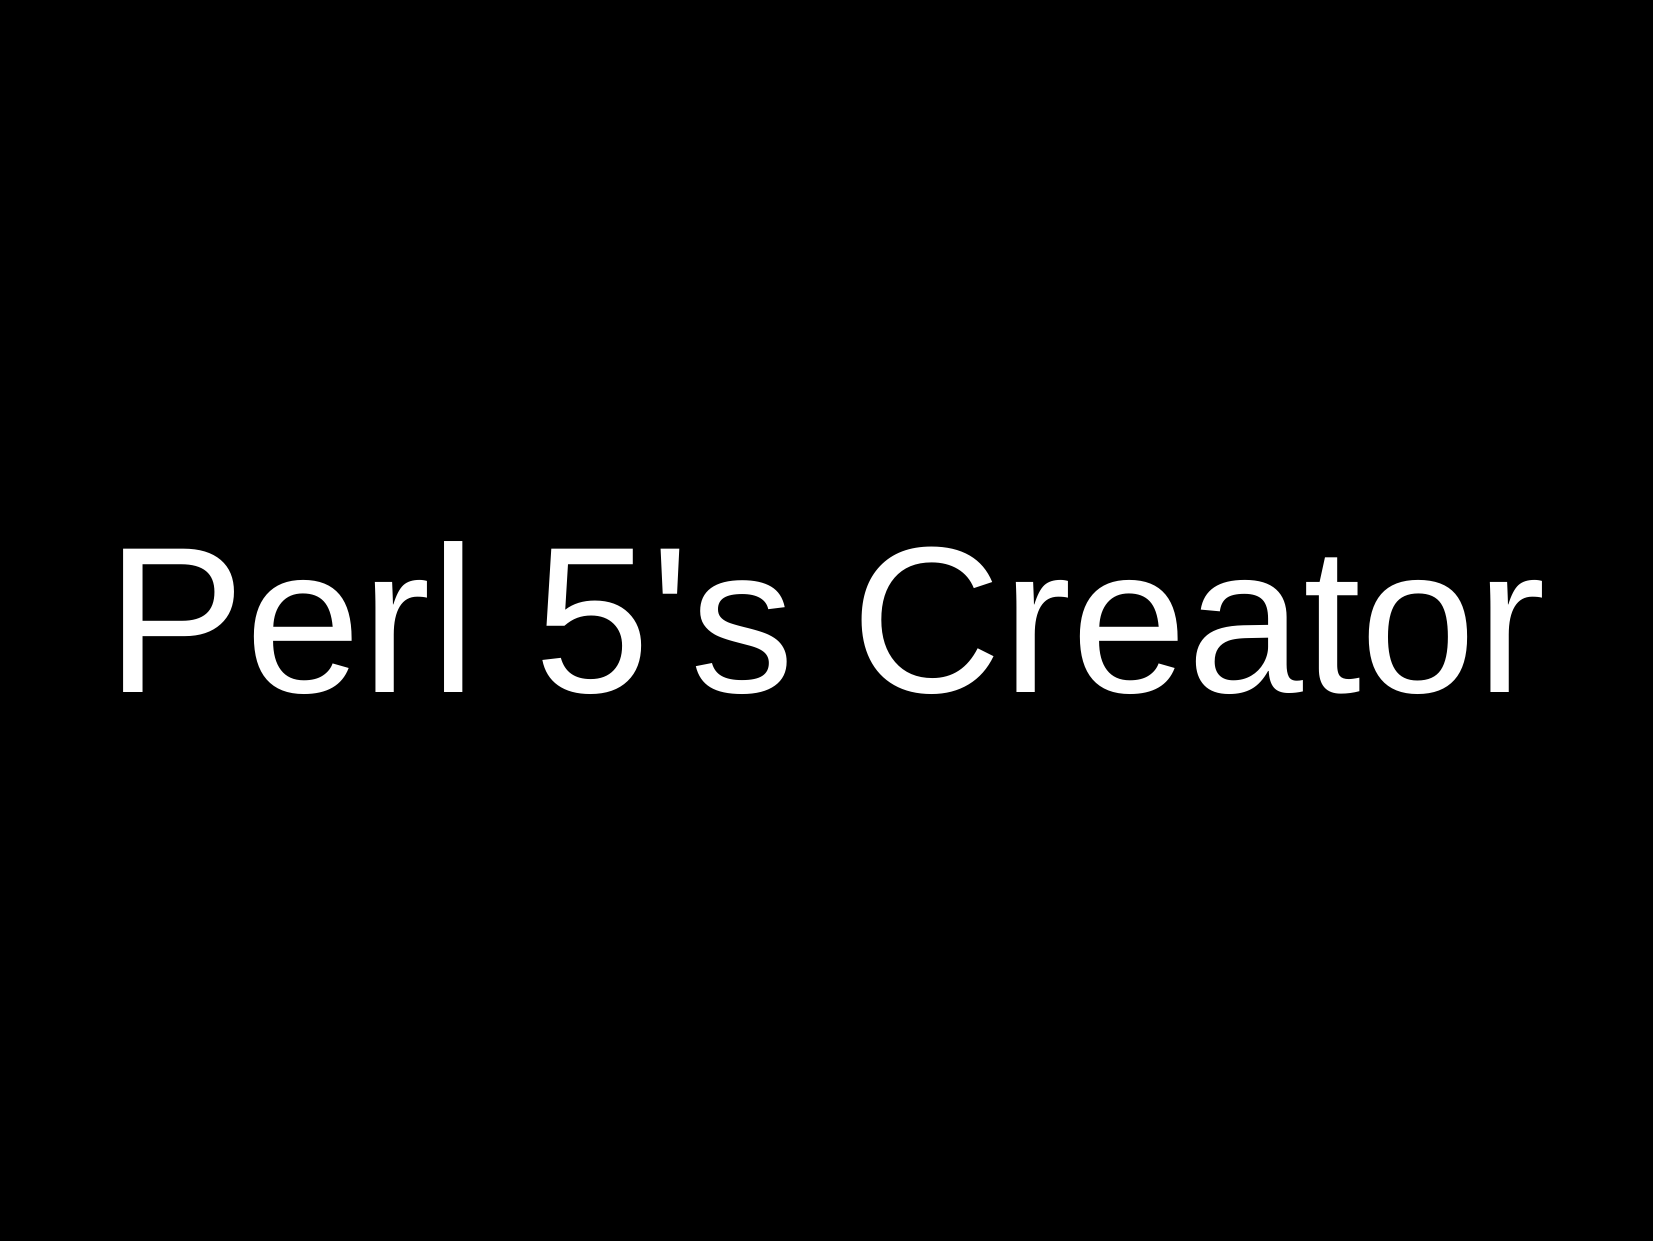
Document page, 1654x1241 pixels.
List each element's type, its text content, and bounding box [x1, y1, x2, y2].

title Perl 5's Creator [82, 101, 1571, 1140]
